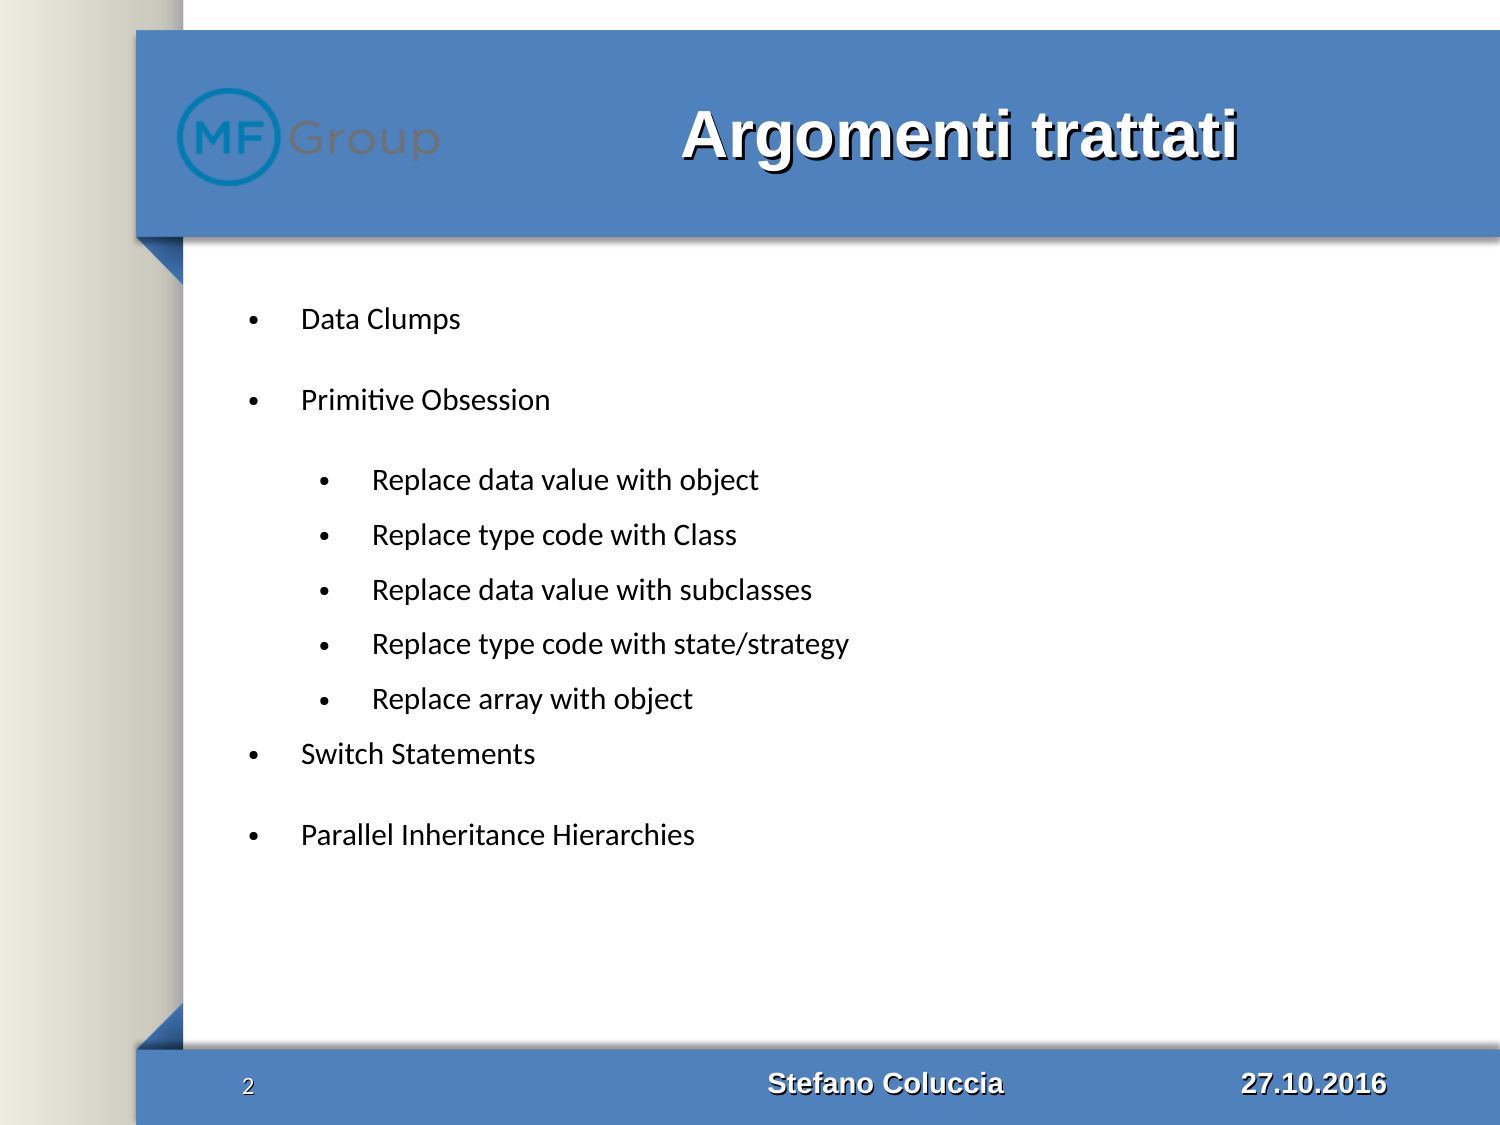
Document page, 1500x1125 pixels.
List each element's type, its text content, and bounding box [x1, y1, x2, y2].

title 27.10.2016 [1151, 1062, 1477, 1105]
picture [0, 0, 1500, 1125]
list Data Clumps Primitive Obsession Replace data value with object Replace type code with Class Replace data value with subclasses Replace type code with state/strategy Replace array with object Switch Statements Parallel Inheritance Hierarchies [230, 265, 1447, 1009]
title Argomenti trattati [472, 57, 1447, 211]
title Stefano Coluccia [738, 1062, 1034, 1105]
